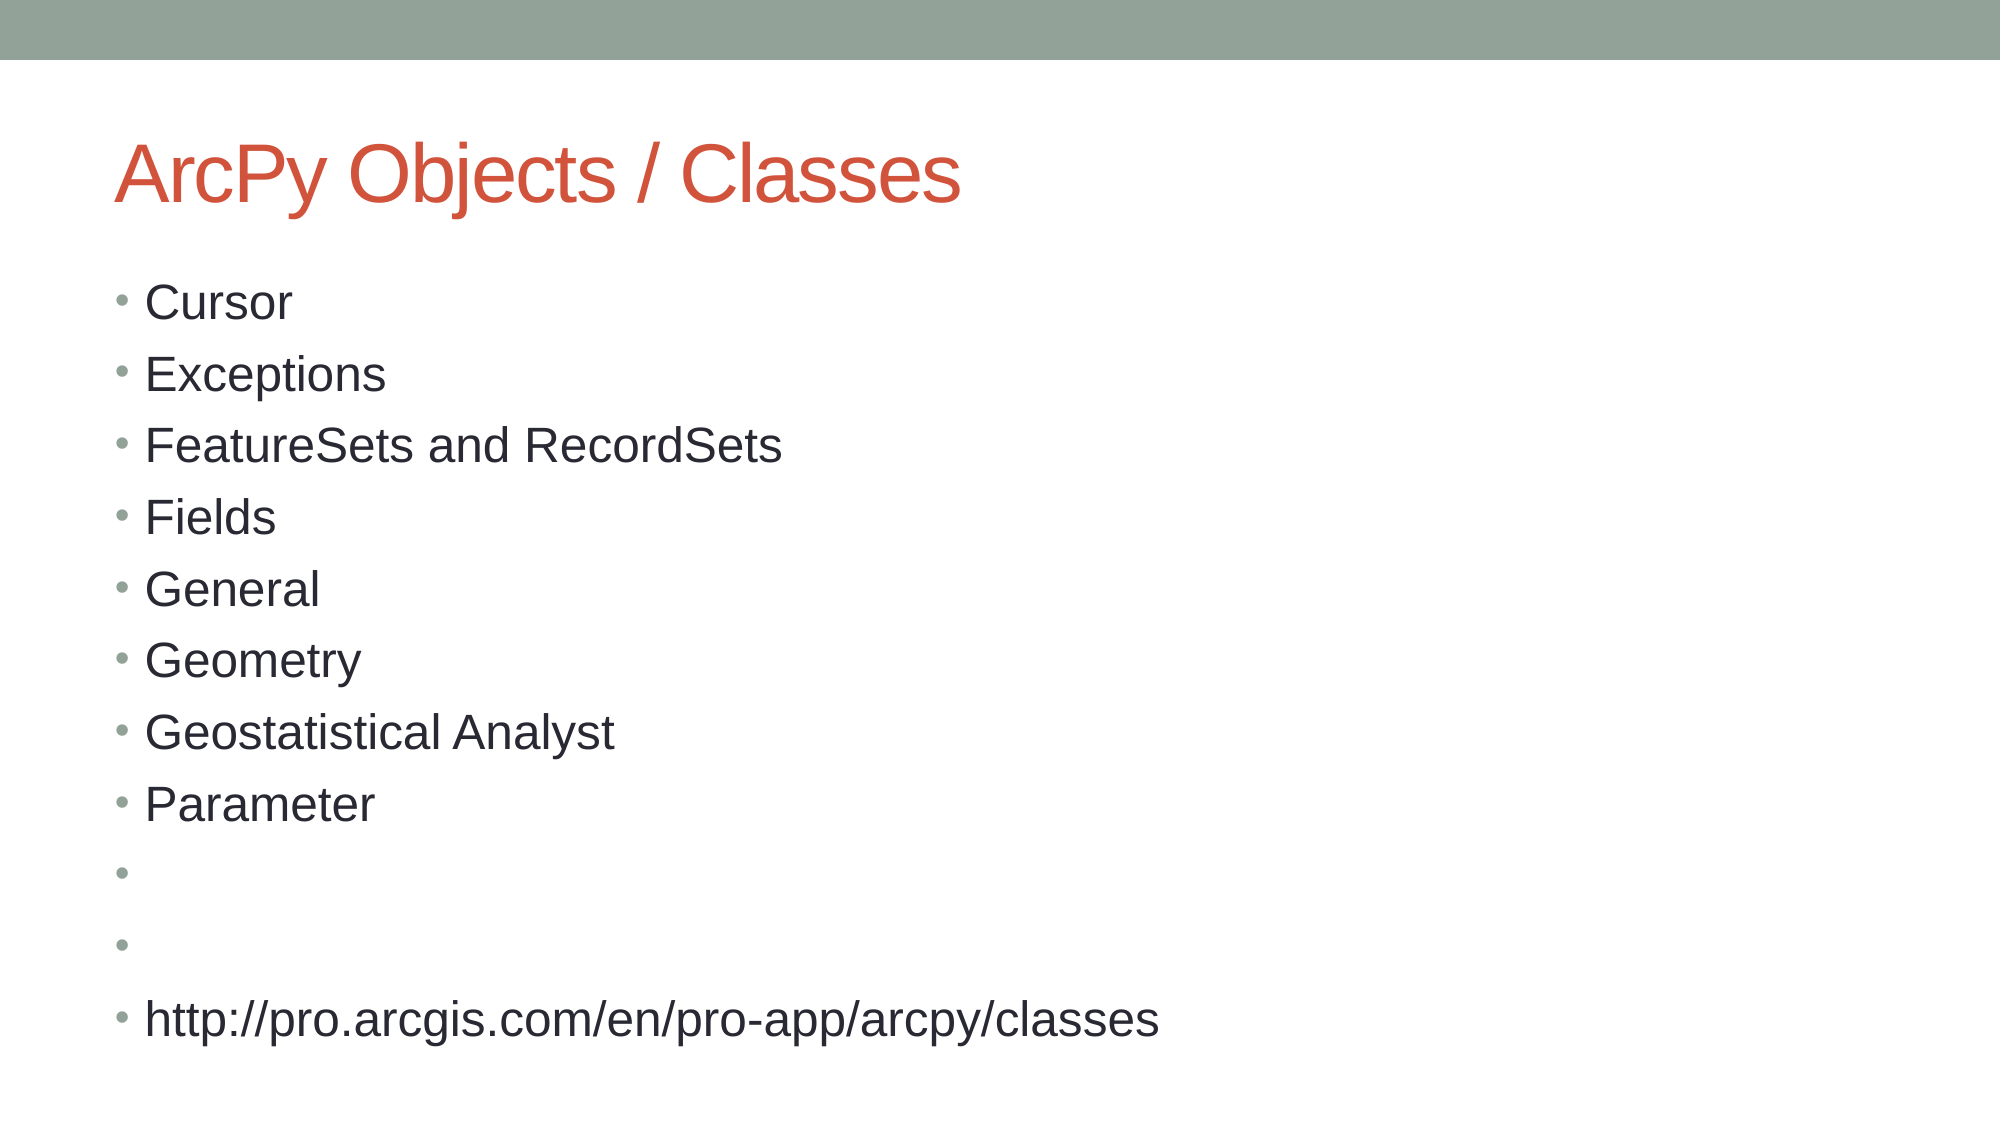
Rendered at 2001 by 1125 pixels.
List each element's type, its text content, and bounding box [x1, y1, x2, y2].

list Cursor Exceptions FeatureSets and RecordSets Fields General Geometry Geostatistical Analyst Parameter http://pro.arcgis.com/en/pro-app/arcpy/classes [99, 262, 1900, 1063]
title ArcPy Objects / Classes [99, 87, 1900, 251]
